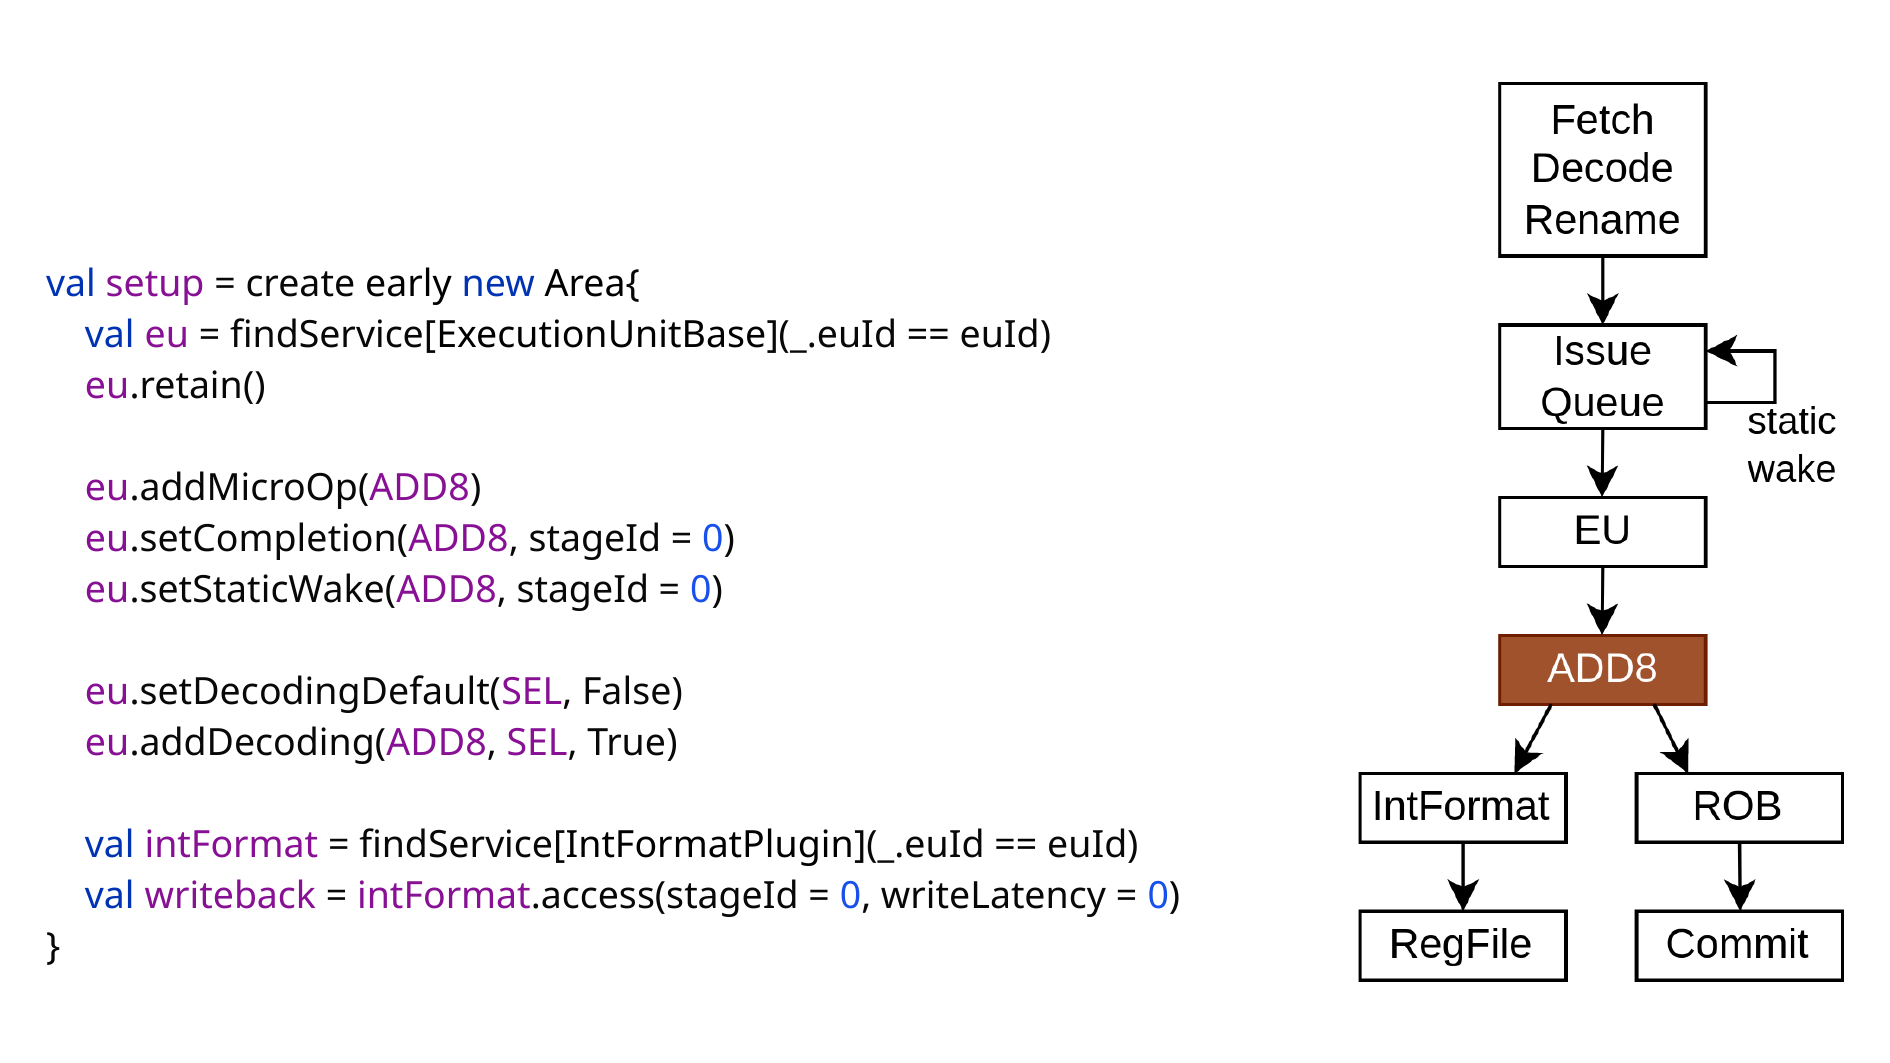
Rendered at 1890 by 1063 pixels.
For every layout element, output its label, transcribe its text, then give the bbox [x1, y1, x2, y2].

text_box val setup = create early new Area{ val eu = findService[ExecutionUnitBase](_.euId == euId) eu.retain() eu.addMicroOp(ADD8) eu.setCompletion(ADD8, stageId = 0) eu.setStaticWake(ADD8, stageId = 0) eu.setDecodingDefault(SEL, False) eu.addDecoding(ADD8, SEL, True) val intFormat = findService[IntFormatPlugin](_.euId == euId) val writeback = intFormat.access(stageId = 0, writeLatency = 0) } [11, 197, 1322, 957]
picture [1322, 47, 1882, 1016]
